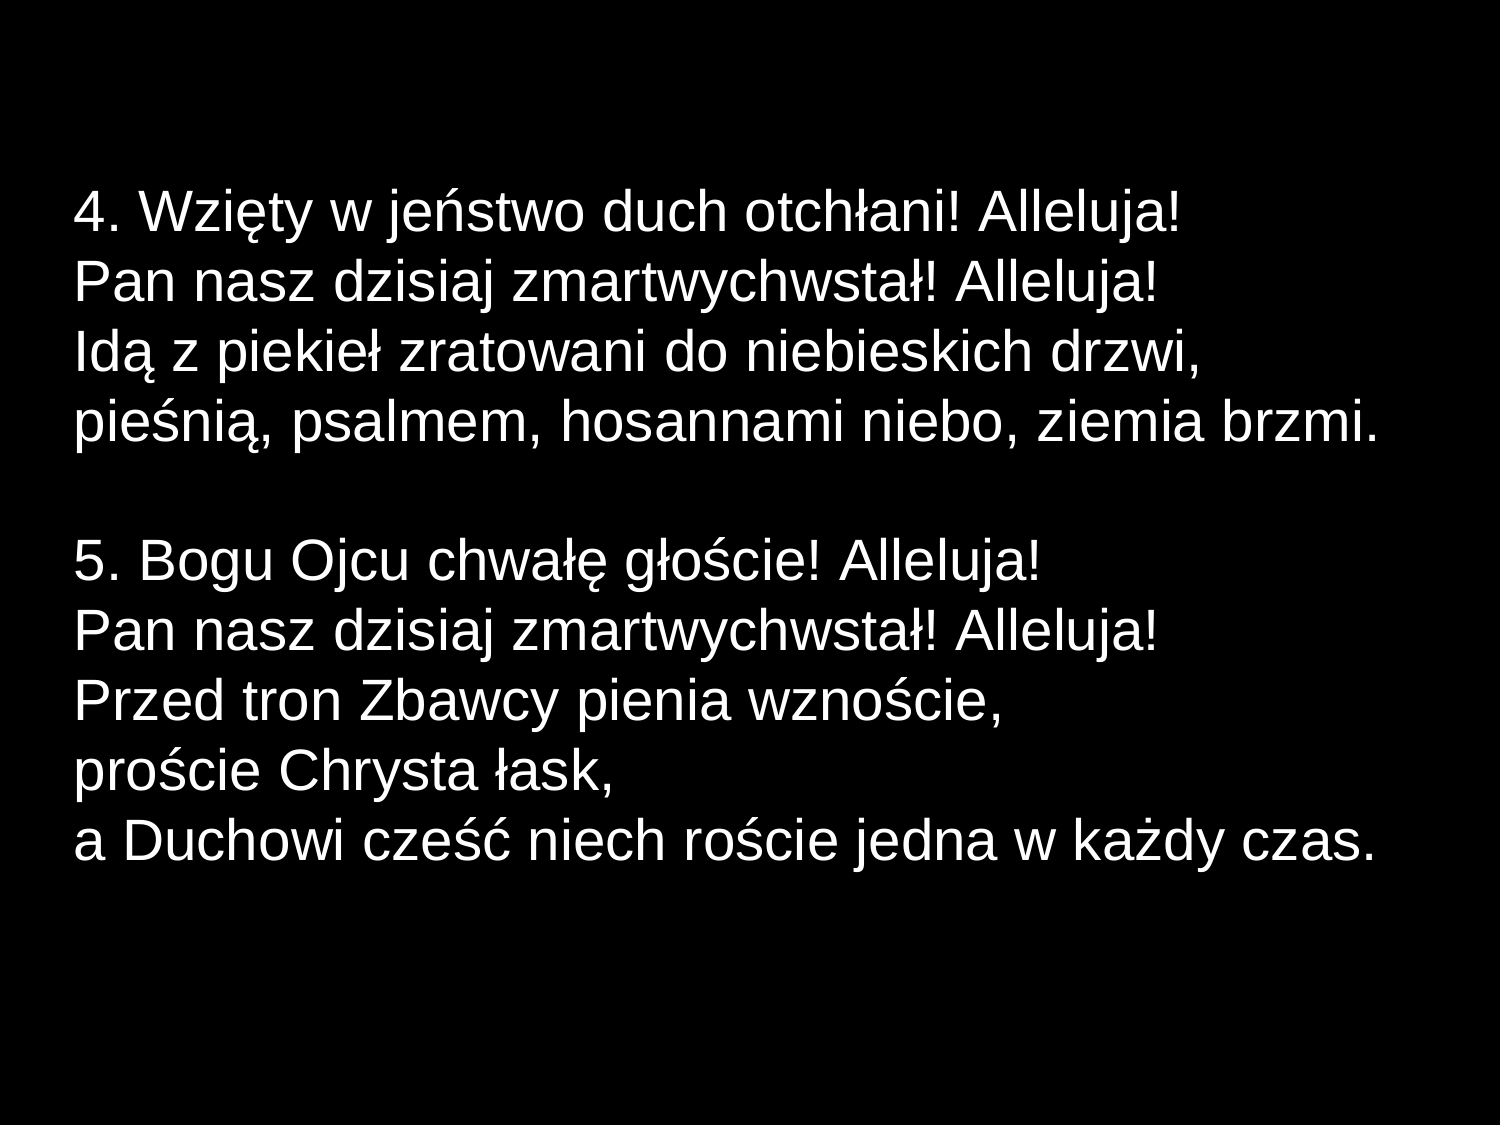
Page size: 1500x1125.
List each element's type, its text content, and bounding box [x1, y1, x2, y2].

text_box 4. Wzięty w jeństwo duch otchłani! Alleluja! Pan nasz dzisiaj zmartwychwstał! Alleluja! Idą z piekieł zratowani do niebieskich drzwi, pieśnią, psalmem, hosannami niebo, ziemia brzmi. 5. Bogu Ojcu chwałę głoście! Alleluja! Pan nasz dzisiaj zmartwychwstał! Alleluja! Przed tron Zbawcy pienia wznoście, proście Chrysta łask, a Duchowi cześć niech roście jedna w każdy czas. [59, 164, 1465, 881]
